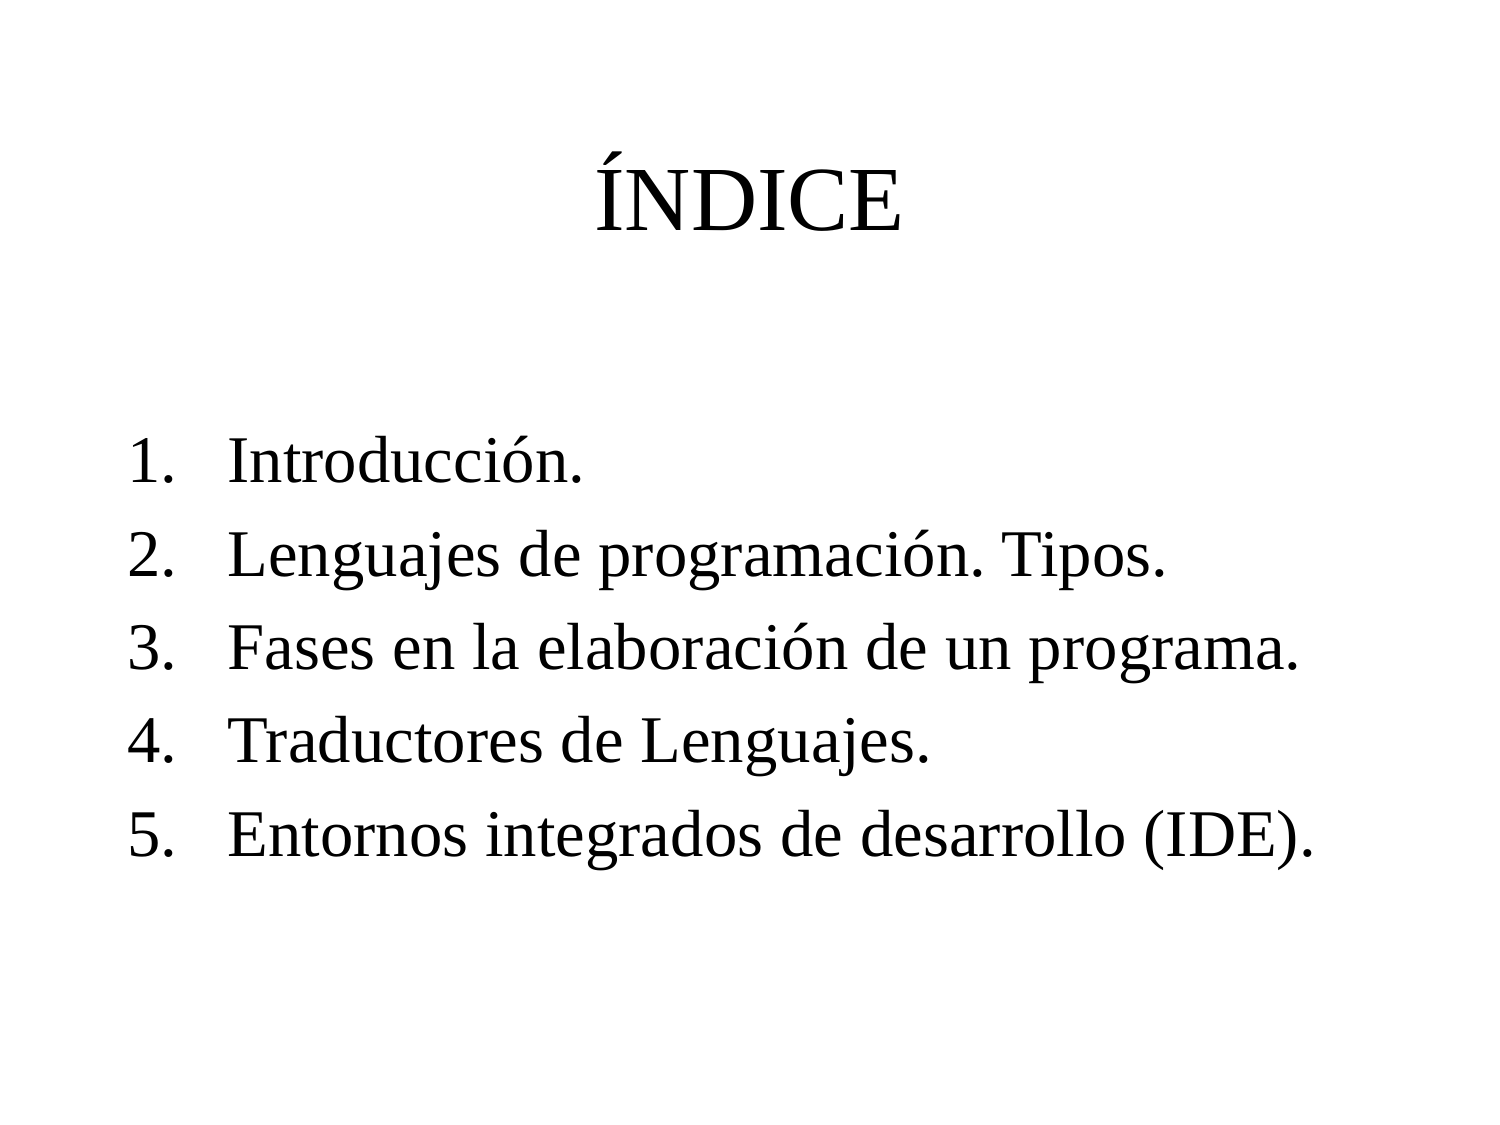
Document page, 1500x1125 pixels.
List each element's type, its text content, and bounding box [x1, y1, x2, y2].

title ÍNDICE [112, 99, 1388, 288]
list Introducción. Lenguajes de programación. Tipos. Fases en la elaboración de un programa. Traductores de Lenguajes. Entornos integrados de desarrollo (IDE). [112, 408, 1388, 1000]
